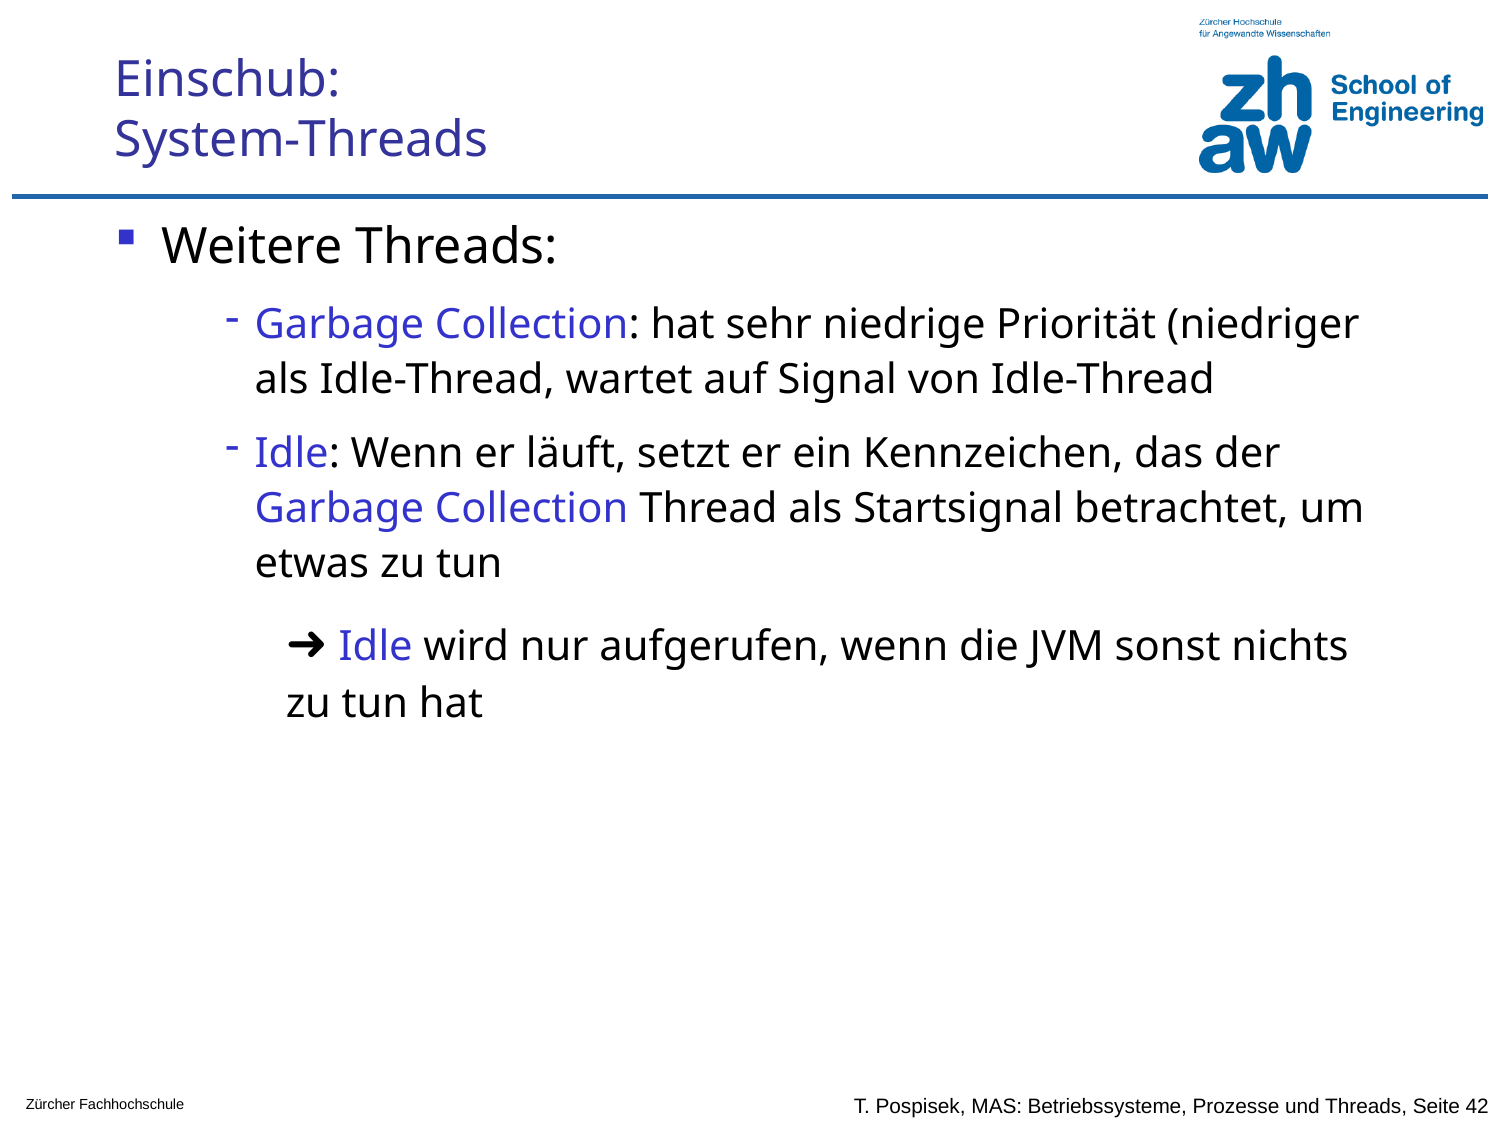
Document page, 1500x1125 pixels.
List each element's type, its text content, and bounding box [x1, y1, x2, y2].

picture [1199, 19, 1483, 173]
title Einschub: System-Threads [99, 50, 1379, 163]
text_box Weitere Threads: Garbage Collection: hat sehr niedrige Priorität (niedriger als Idle-Thread, wartet auf Signal von Idle-Thread Idle: Wenn er läuft, setzt er ein Kennzeichen, das der Garbage Collection Thread als Startsignal betrachtet, um etwas zu tun ➜ Idle wird nur aufgerufen, wenn die JVM sonst nichts zu tun hat [99, 199, 1413, 733]
